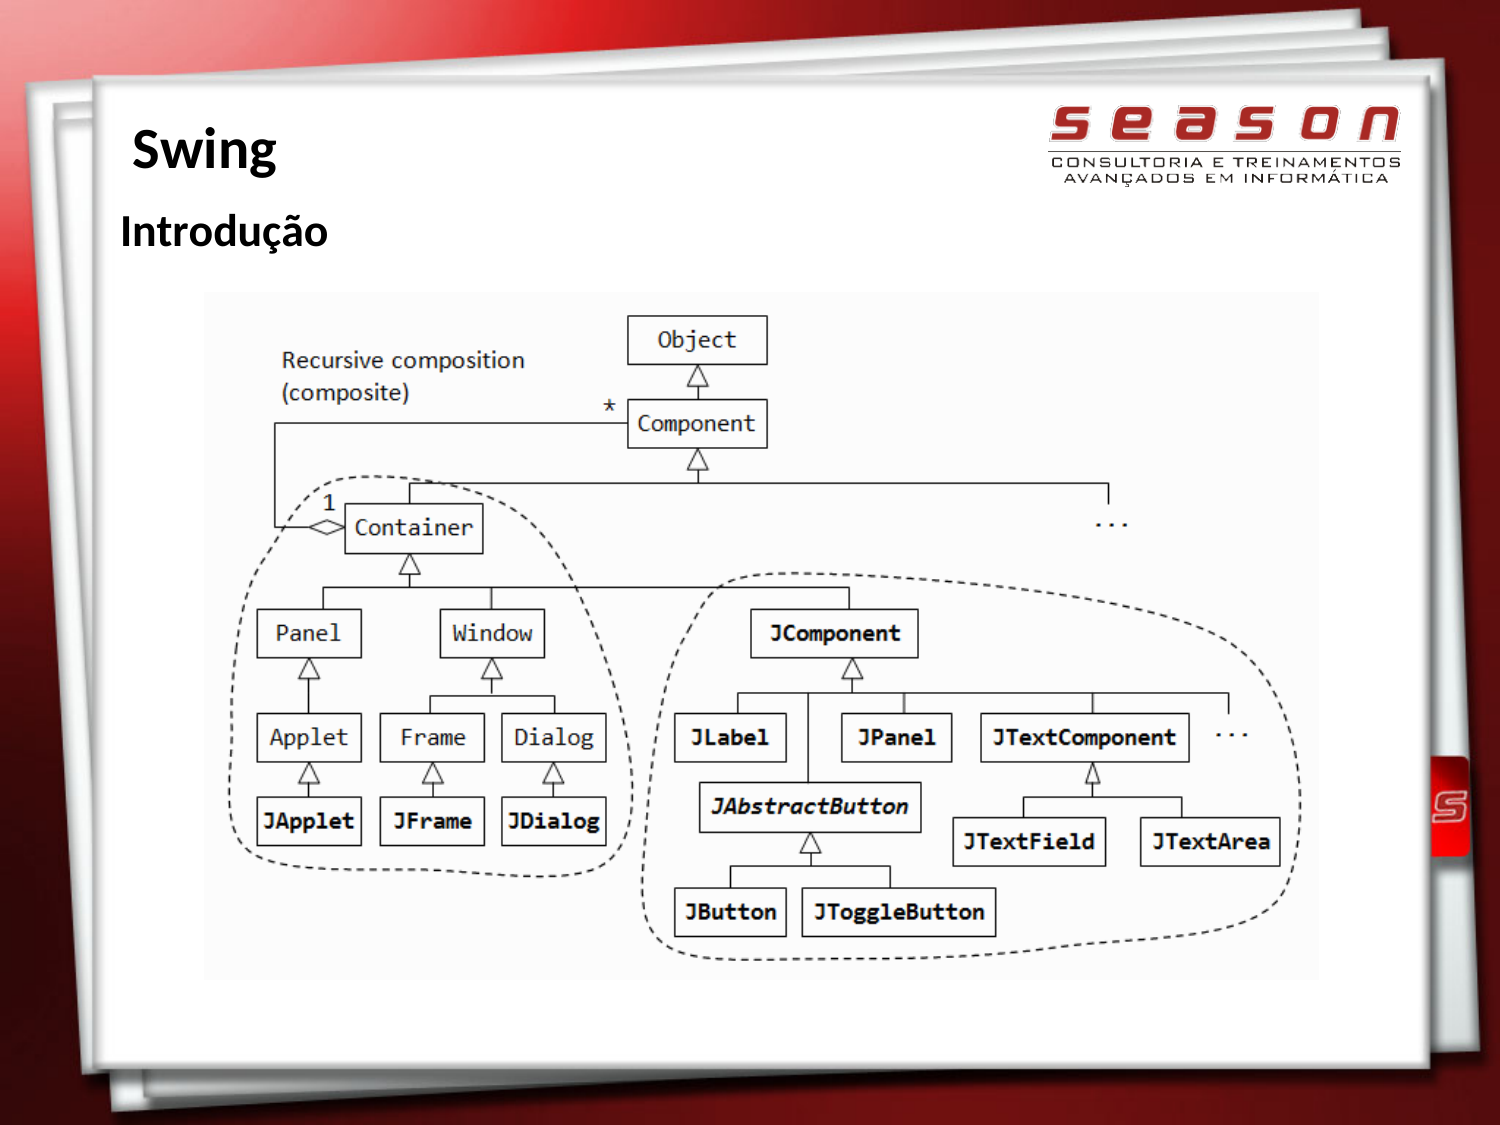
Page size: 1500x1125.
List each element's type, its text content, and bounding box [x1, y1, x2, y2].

picture [0, 0, 1500, 1125]
title Swing [118, 33, 1394, 257]
text_box Introdução [119, 200, 1240, 256]
